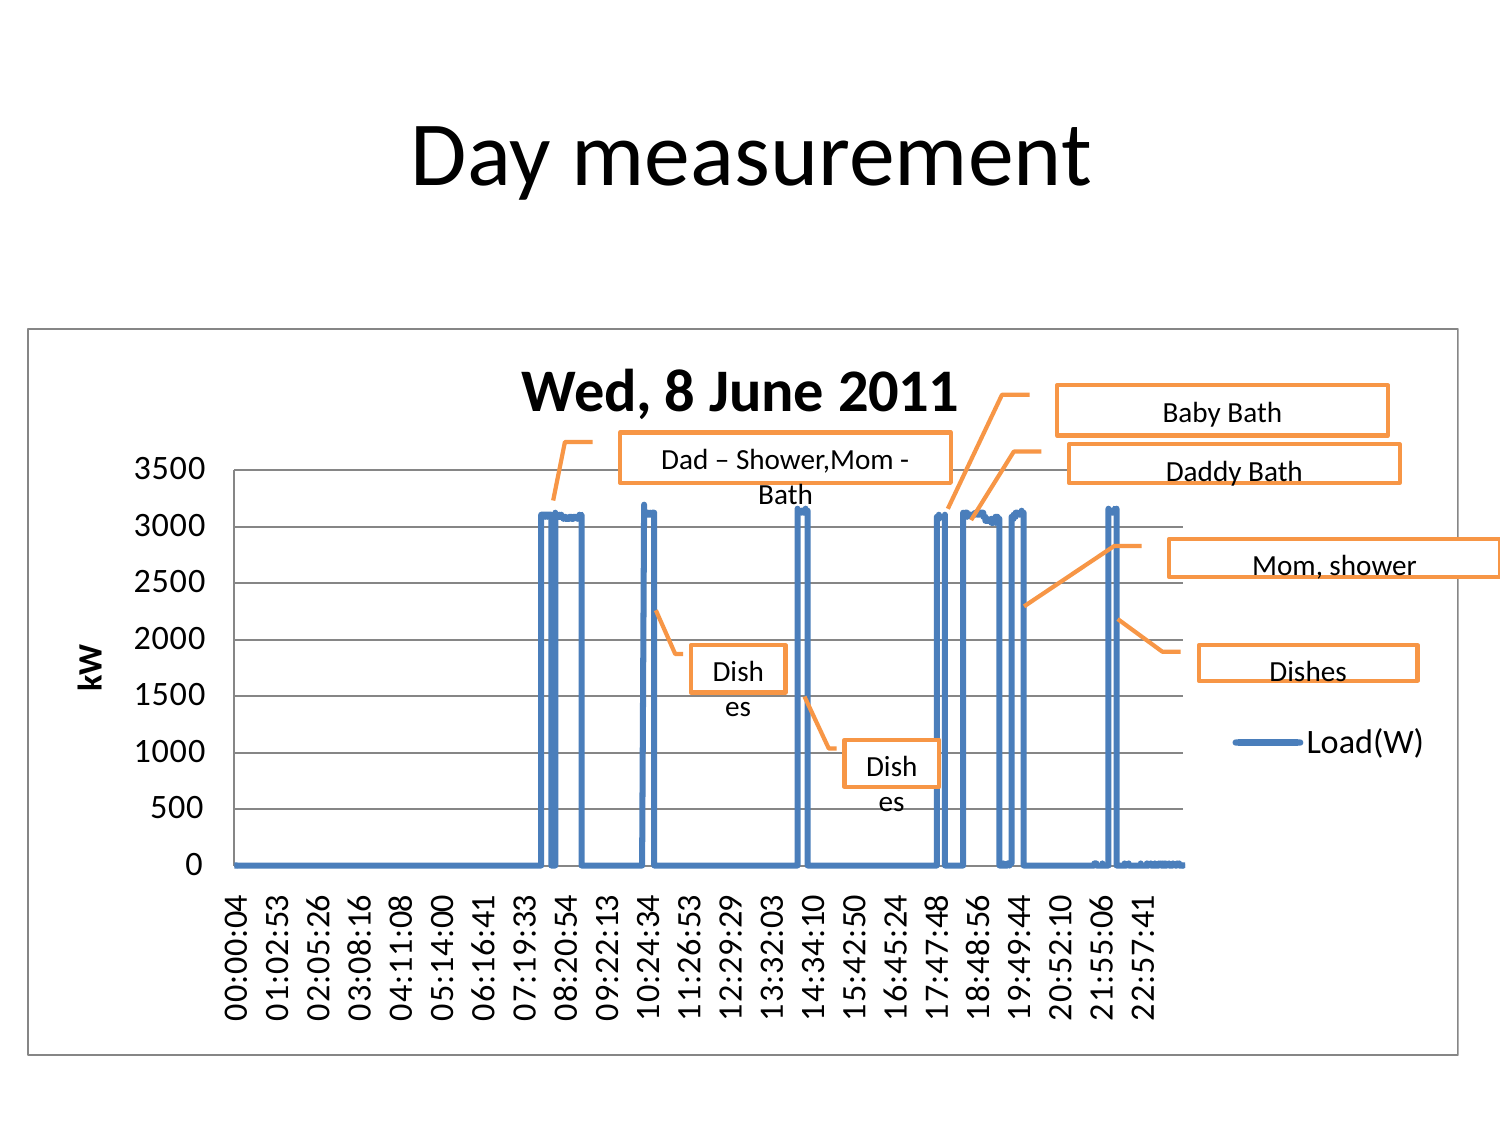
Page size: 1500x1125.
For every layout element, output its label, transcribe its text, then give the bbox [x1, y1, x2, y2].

text_box Dishes [1199, 645, 1418, 681]
text_box Dishes [1274, 664, 1283, 679]
text_box Baby Bath [1057, 385, 1388, 436]
text_box Dad – Shower,Mom - Bath [620, 433, 951, 483]
picture [25, 326, 1459, 1056]
text_box Dishes [691, 645, 785, 692]
text_box Daddy Bath [1069, 444, 1400, 483]
title Day measurement [76, 54, 1427, 243]
text_box Dishes [844, 740, 939, 787]
text_box Mom, shower [1169, 539, 1500, 577]
